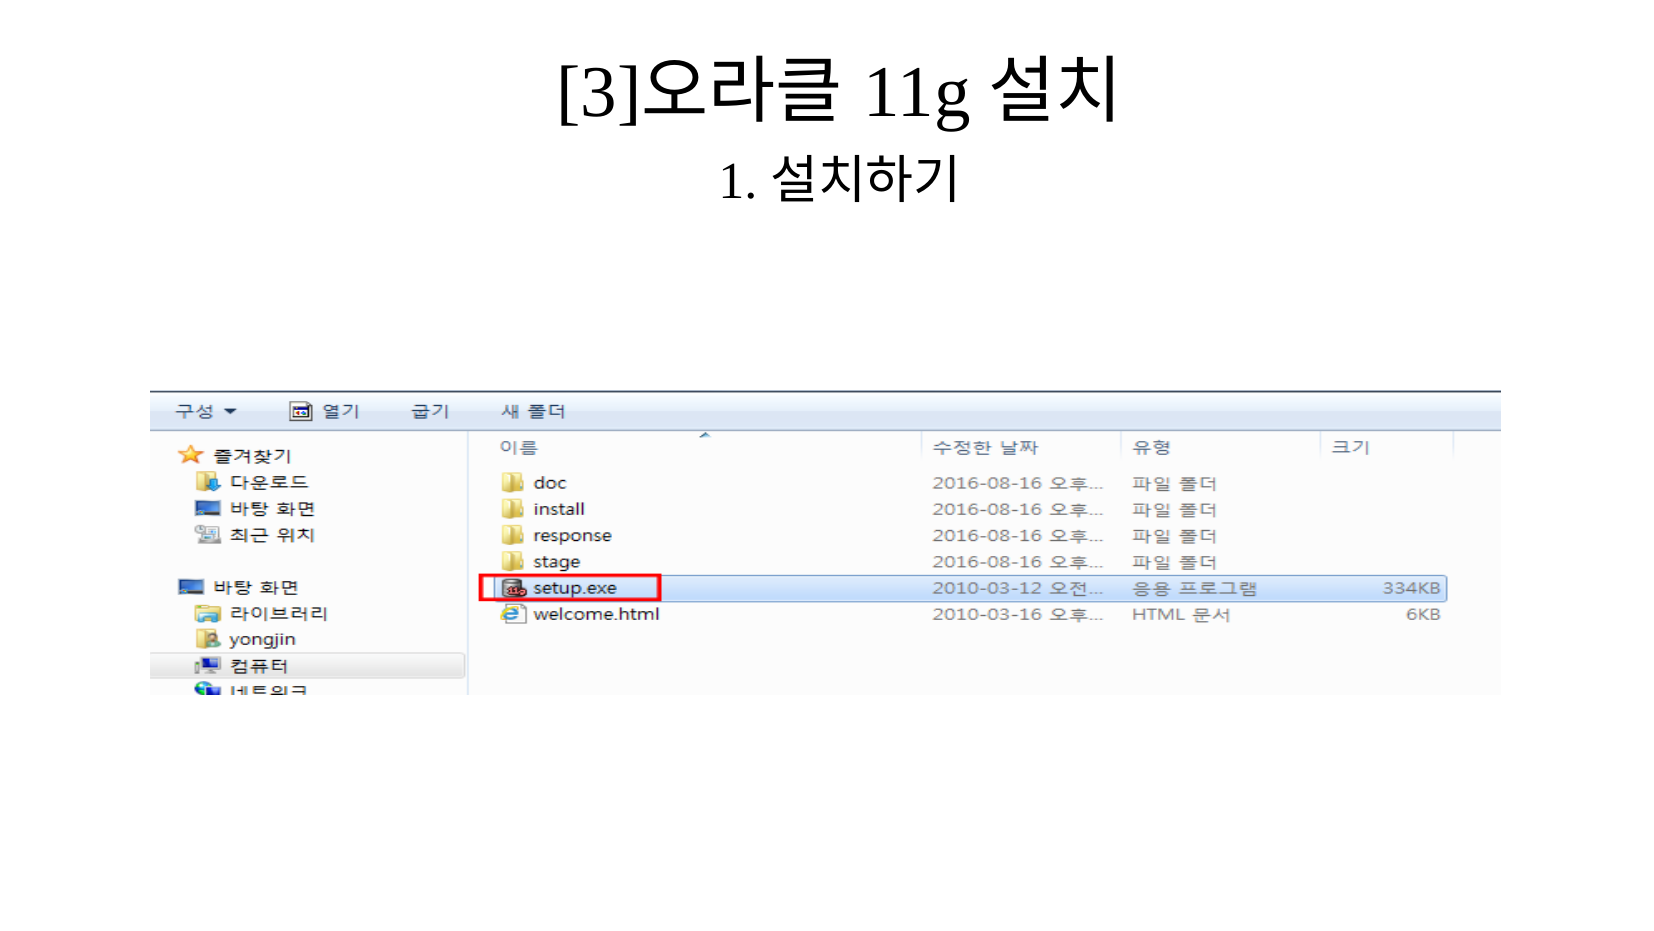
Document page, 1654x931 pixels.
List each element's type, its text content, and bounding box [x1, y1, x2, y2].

subtitle 1) 설치하기 [0, 0, 1009, 225]
picture [150, 390, 1501, 695]
title [3]오라클 11g 설치 1. 설치하기 [95, 45, 1584, 201]
